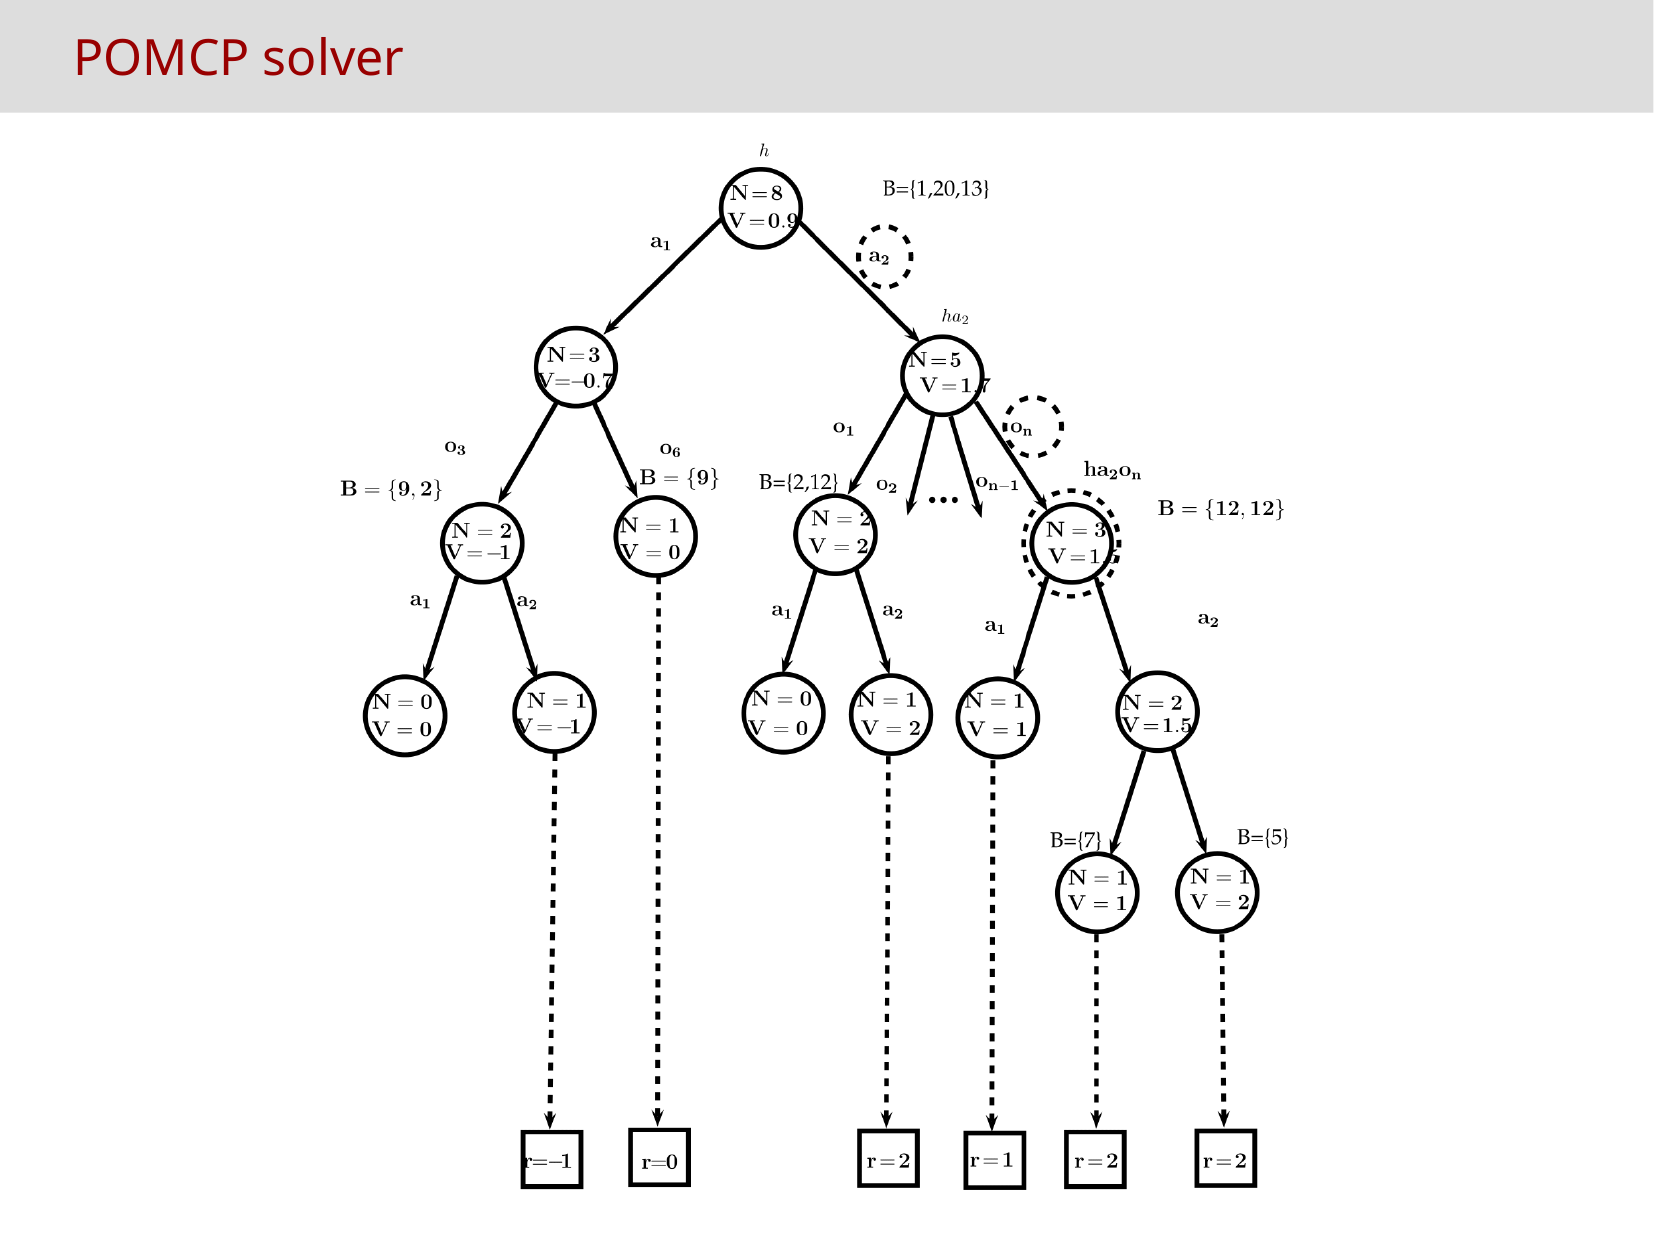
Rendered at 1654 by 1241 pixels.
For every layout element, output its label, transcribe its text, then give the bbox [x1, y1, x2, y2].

picture [256, 134, 1376, 1195]
title POMCP solver [0, 0, 1654, 113]
